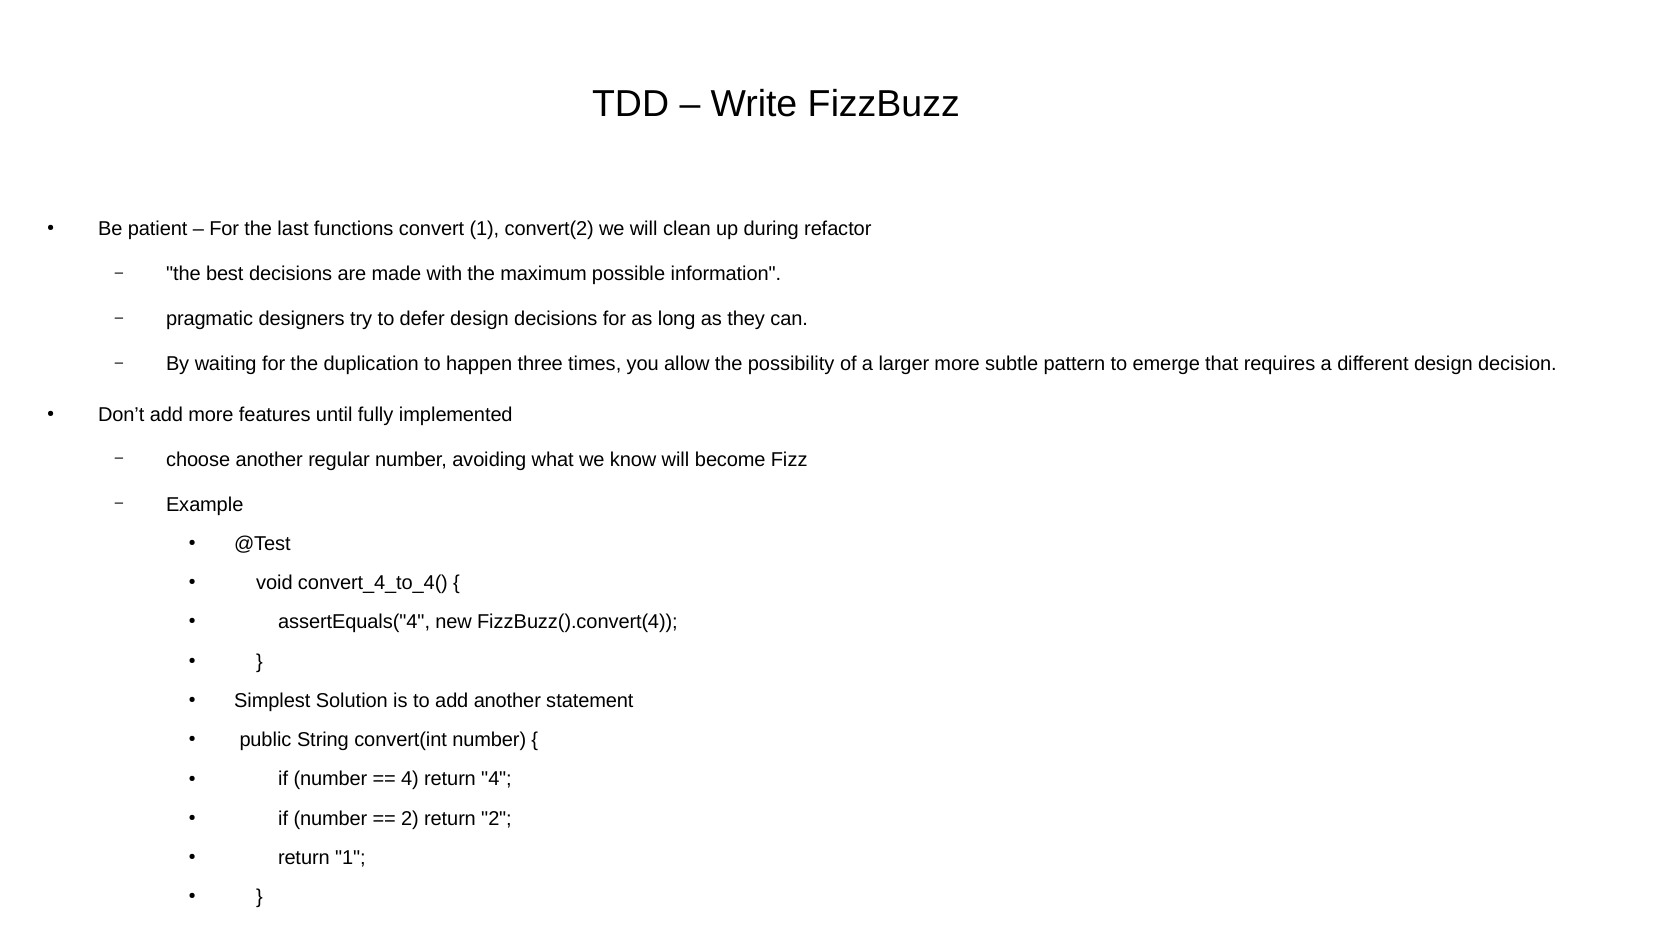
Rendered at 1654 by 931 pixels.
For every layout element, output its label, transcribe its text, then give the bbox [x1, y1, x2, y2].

list Be patient – For the last functions convert (1), convert(2) we will clean up during refactor "the best decisions are made with the maximum possible information". pragmatic designers try to defer design decisions for as long as they can. By waiting for the duplication to happen three times, you allow the possibility of a larger more subtle pattern to emerge that requires a different design decision. Don’t add more features until fully implemented choose another regular number, avoiding what we know will become Fizz Example @Test void convert_4_to_4() { assertEquals("4", new FizzBuzz().convert(4)); } Simplest Solution is to add another statement public String convert(int number) { if (number == 4) return "4"; if (number == 2) return "2"; return "1"; } [30, 217, 1571, 916]
title [82, 37, 1571, 193]
text_box TDD – Write FizzBuzz [577, 75, 976, 132]
